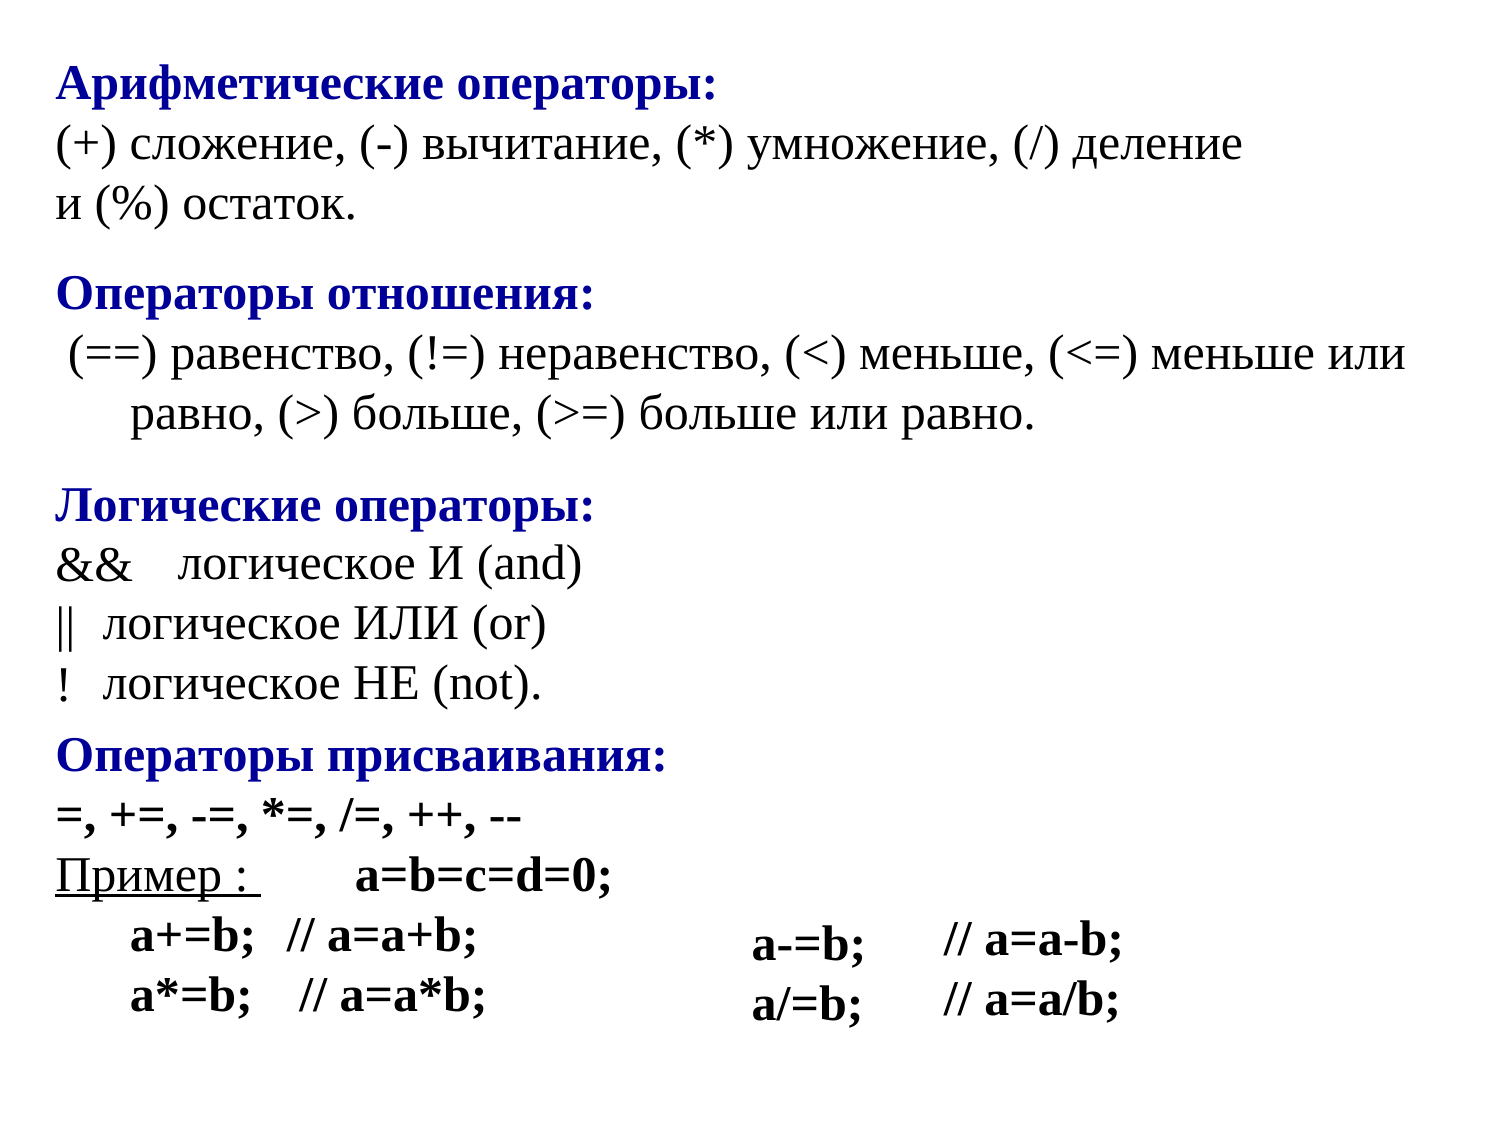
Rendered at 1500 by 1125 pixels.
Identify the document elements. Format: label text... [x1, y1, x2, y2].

text_box Операторы присваивания: =, +=, -=, *=, /=, ++, -- Пример : a=b=c=d=0; a+=b; a*=b; [40, 713, 829, 1029]
text_box // a=a-b; // a=a/b; [928, 897, 1163, 1034]
text_box Логические операторы: && || ! [40, 463, 653, 719]
text_box // a=a+b; // a=a*b; [271, 893, 518, 1029]
text_box Операторы отношения: (==) равенство, (!=) неравенство, (<) меньше, (<=) меньше или равно, (>) больше, (>=) больше или равно. [40, 251, 1500, 447]
text_box a-=b; a/=b; [736, 902, 1040, 1039]
text_box Арифметические операторы: (+) сложение, (-) вычитание, (*) умножение, (/) деление и (%) остаток. [40, 41, 1500, 251]
text_box логическое И (and) логическое ИЛИ (or) логическое НЕ (not). [74, 522, 755, 718]
